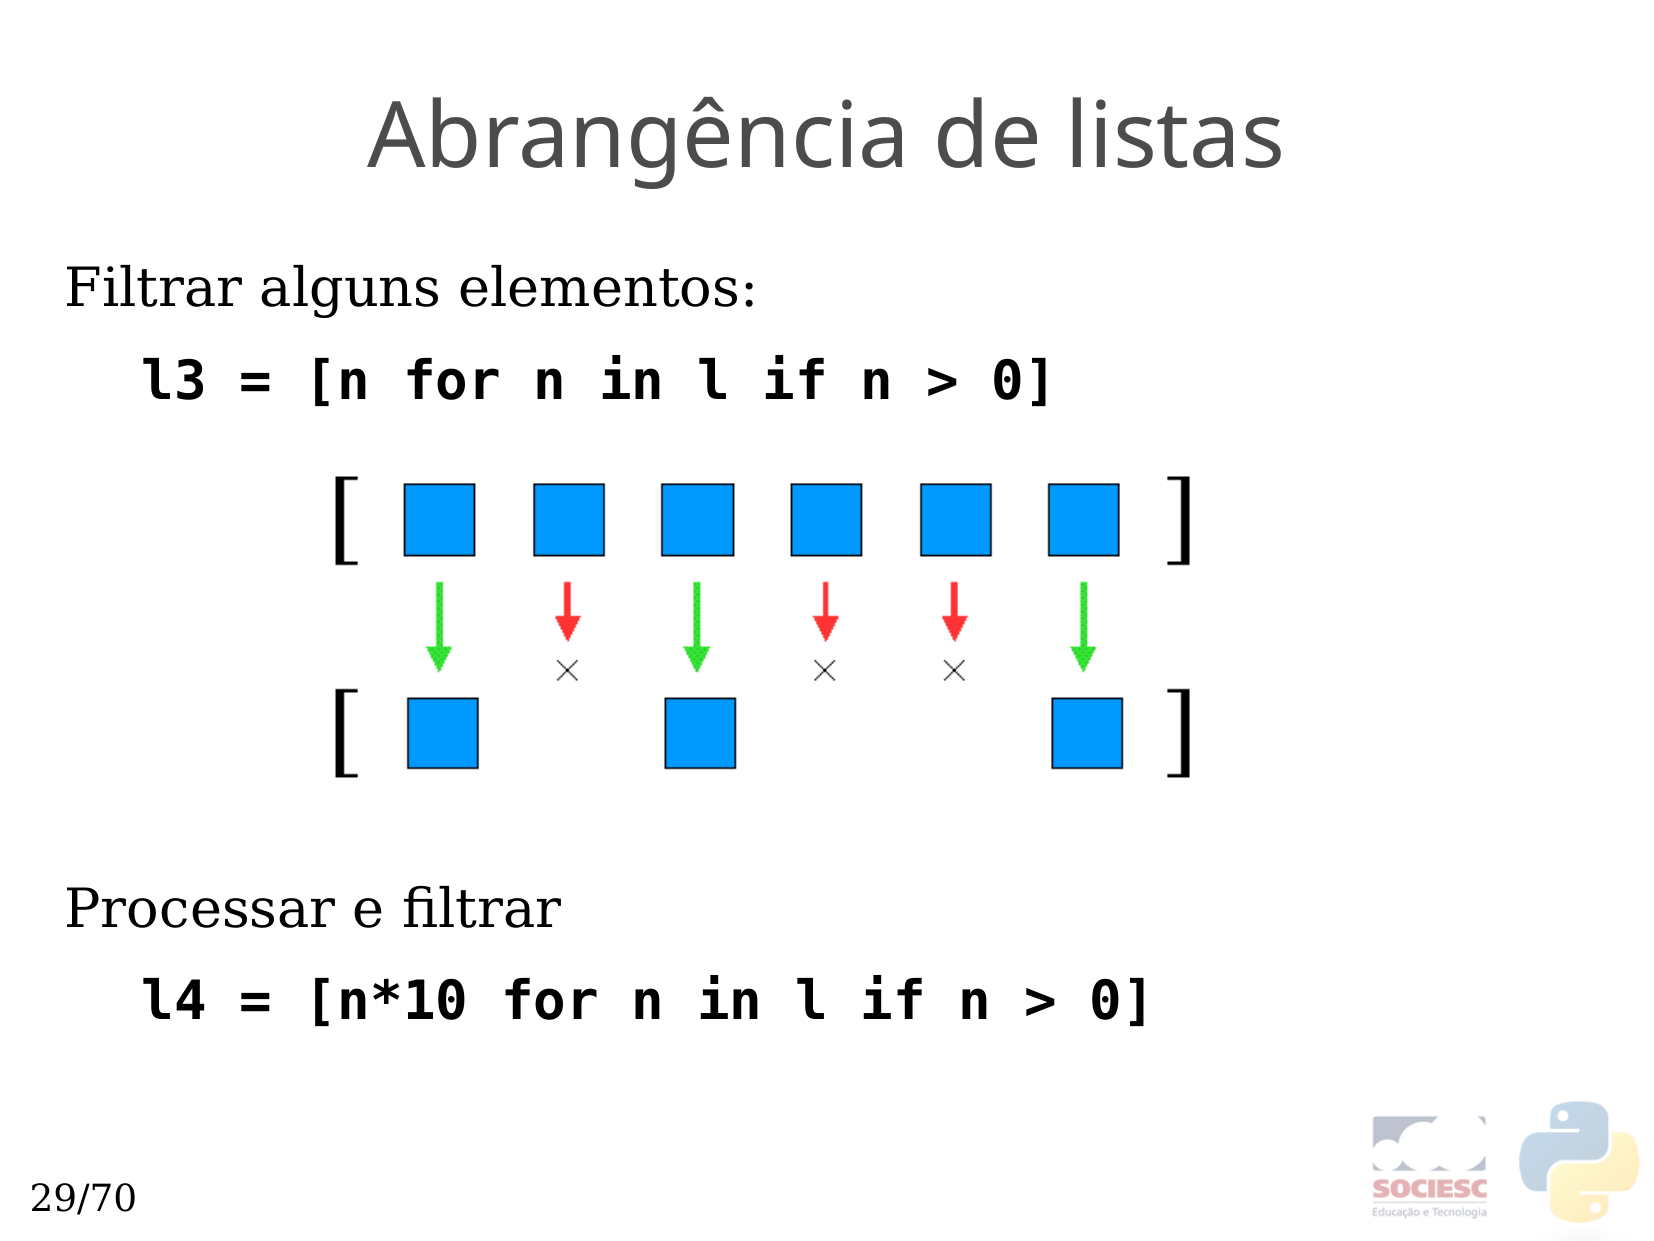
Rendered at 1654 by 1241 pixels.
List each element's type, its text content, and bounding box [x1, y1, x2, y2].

title Abrangência de listas [153, 28, 1501, 236]
list Filtrar alguns elementos: l3 = [n for n in l if n > 0] Processar e filtrar l4 = [n*10 for n in l if n > 0] [46, 256, 1385, 1241]
picture [295, 431, 1241, 823]
picture [1385, 1084, 1654, 1241]
